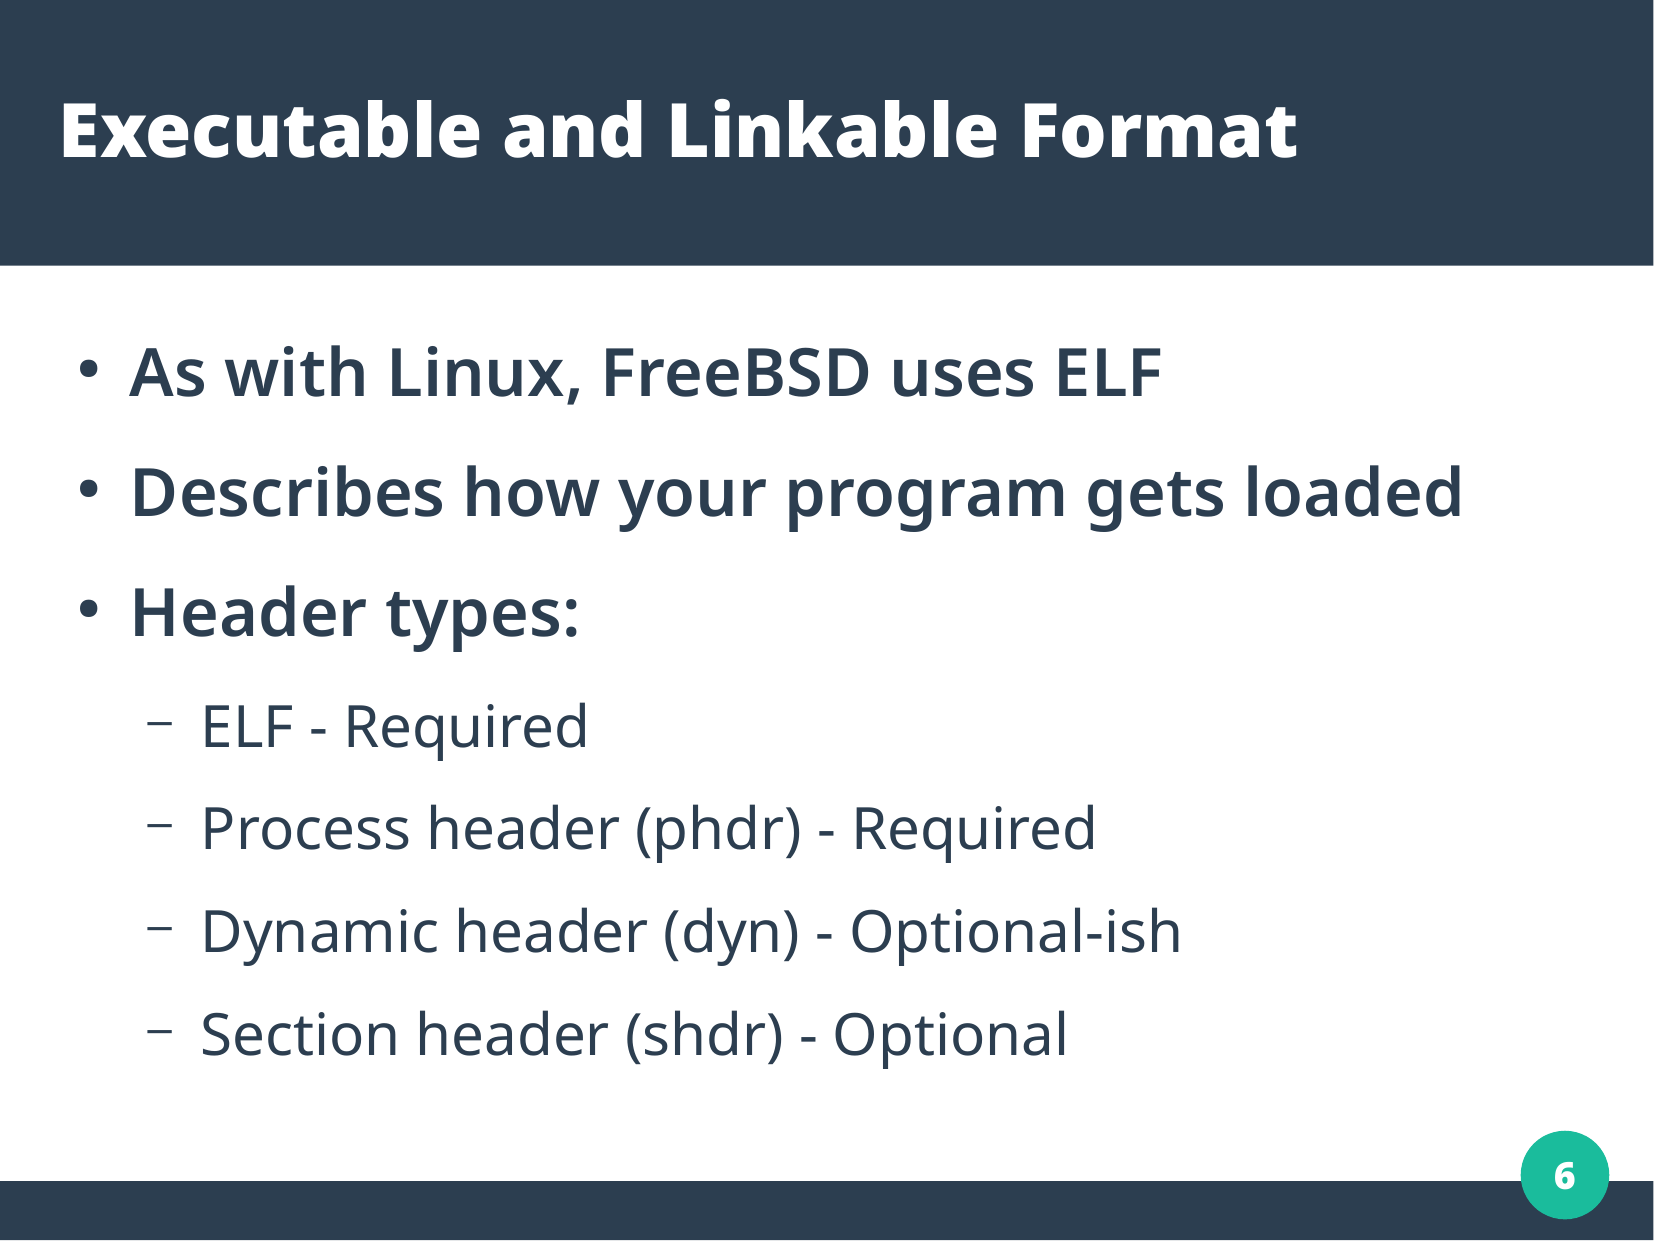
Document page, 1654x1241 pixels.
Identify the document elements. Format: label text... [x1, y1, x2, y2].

title Executable and Linkable Format [59, 49, 1595, 207]
list As with Linux, FreeBSD uses ELF Describes how your program gets loaded Header types: ELF - Required Process header (phdr) - Required Dynamic header (dyn) - Optional-ish Section header (shdr) - Optional [59, 324, 1595, 1152]
